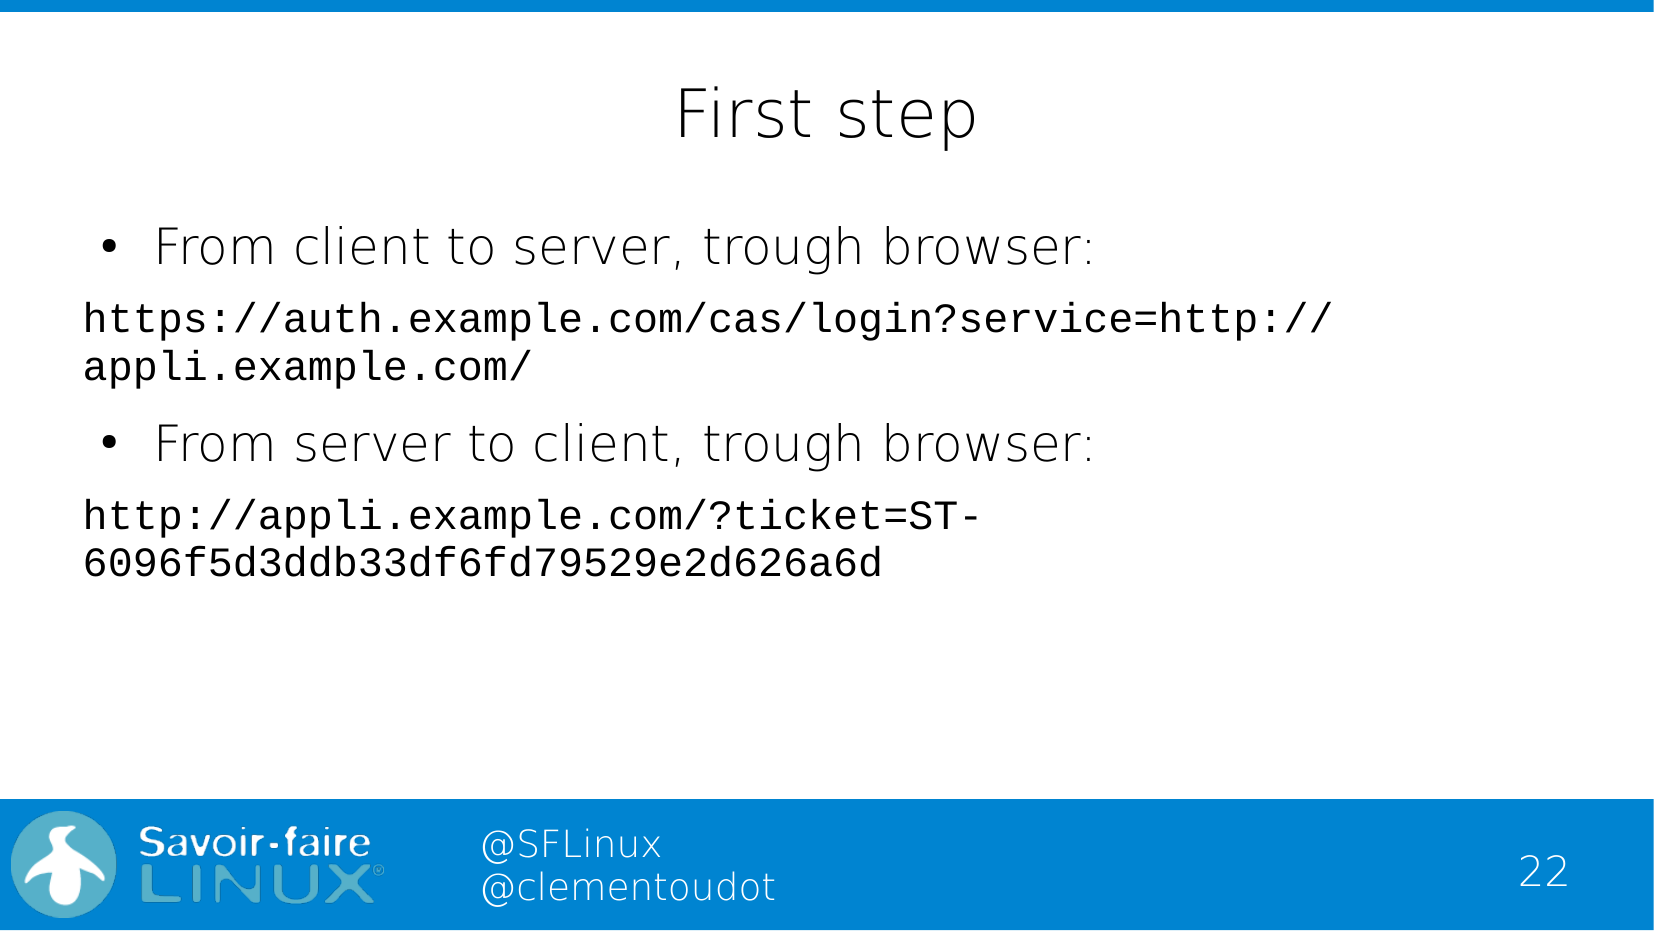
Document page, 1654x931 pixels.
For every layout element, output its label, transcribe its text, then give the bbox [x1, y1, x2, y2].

title First step [82, 37, 1571, 193]
list From client to server, trough browser: https://auth.example.com/cas/login?service=http://appli.example.com/ From server to client, trough browser: http://appli.example.com/?ticket=ST-6096f5d3ddb33df6fd79529e2d626a6d [82, 217, 1571, 758]
picture [11, 811, 384, 918]
